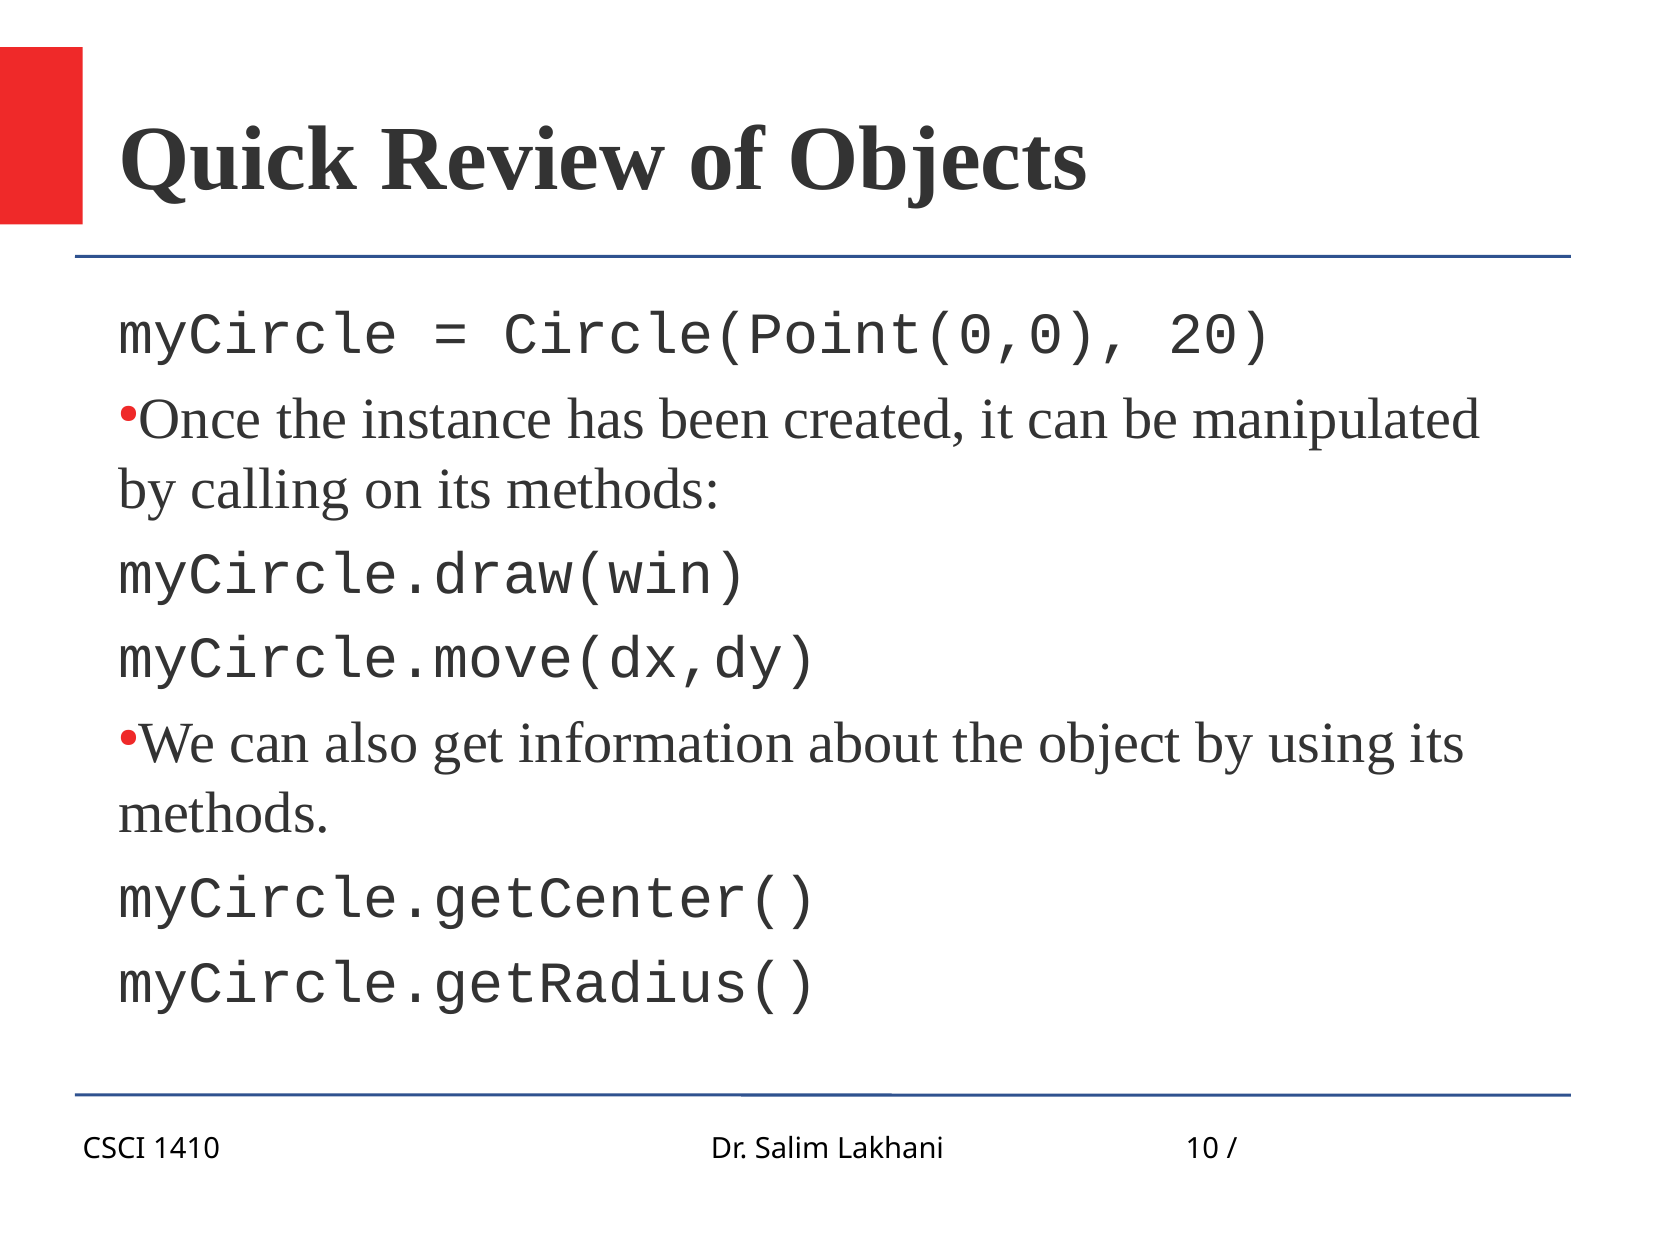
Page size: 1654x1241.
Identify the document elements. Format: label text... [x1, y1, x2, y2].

list myCircle = Circle(Point(0,0), 20) Once the instance has been created, it can be manipulated by calling on its methods: myCircle.draw(win) myCircle.move(dx,dy) We can also get information about the object by using its methods. myCircle.getCenter() myCircle.getRadius() [118, 295, 1536, 1080]
text_box / [1185, 1129, 1571, 1216]
text_box CSCI 1410 [82, 1129, 468, 1216]
title Quick Review of Objects [118, 49, 1571, 257]
text_box Dr. Salim Lakhani [565, 1129, 1090, 1216]
